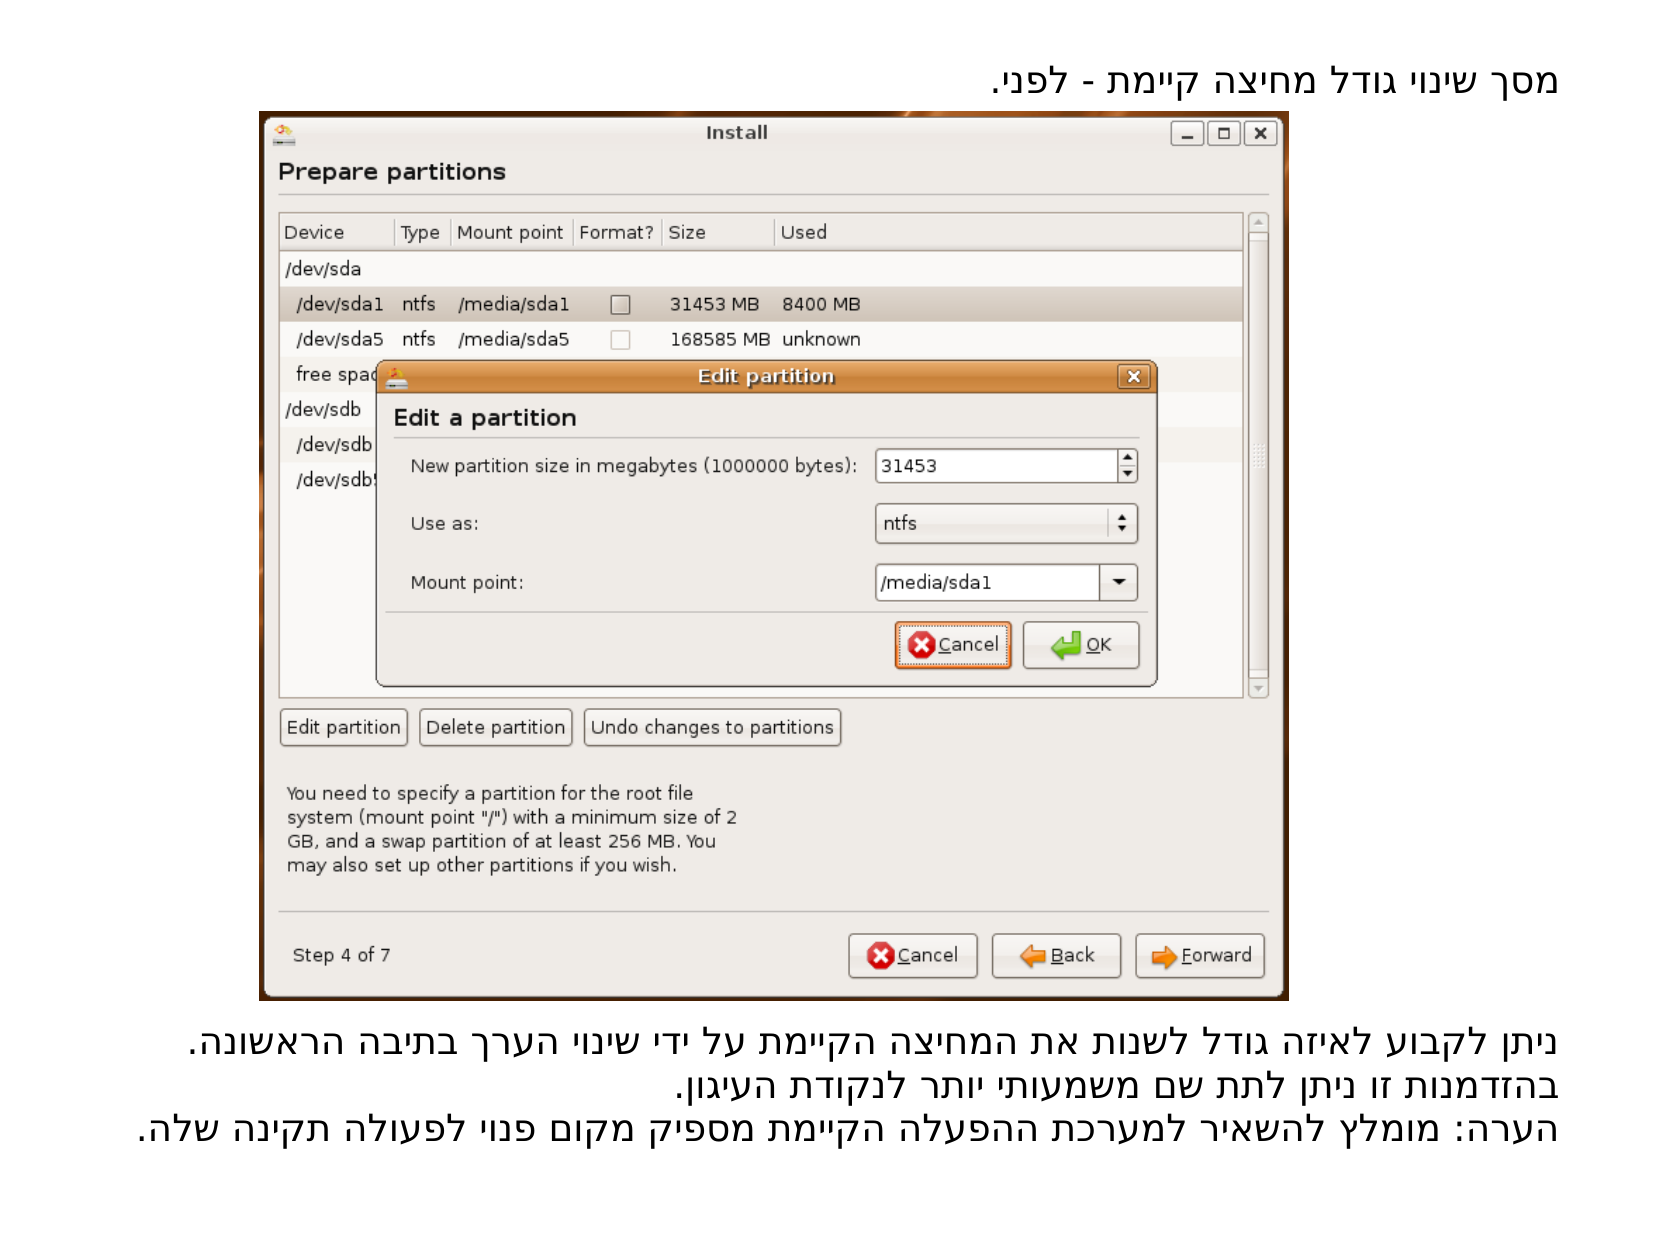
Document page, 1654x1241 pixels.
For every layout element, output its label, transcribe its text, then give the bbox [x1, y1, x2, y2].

text_box מסך שינוי גודל מחיצה קיימת - לפני. [225, 51, 1576, 113]
picture [259, 111, 1289, 1001]
text_box ניתן לקבוע לאיזה גודל לשנות את המחיצה הקיימת על ידי שינוי הערך בתיבה הראשונה. בהזדמנות זו ניתן לתת שם משמעותי יותר לנקודת העיגון. הערה: מומלץ להשאיר למערכת ההפעלה הקיימת מספיק מקום פנוי לפעולה תקינה שלה. [75, 1012, 1576, 1211]
